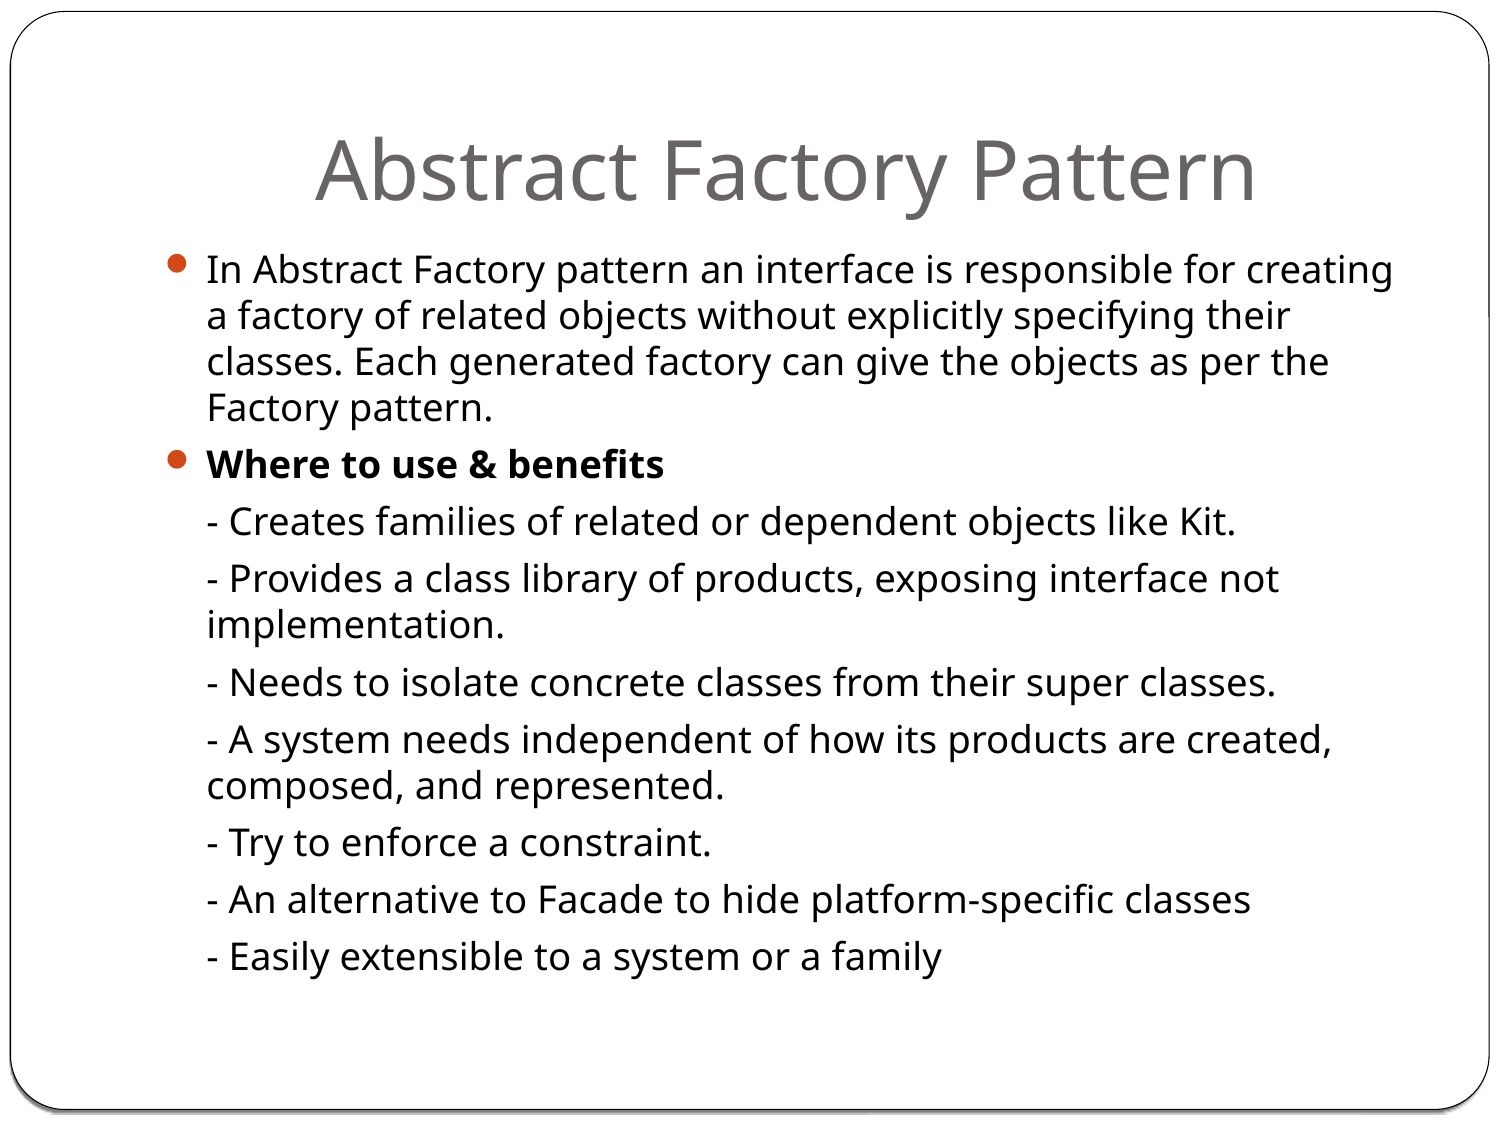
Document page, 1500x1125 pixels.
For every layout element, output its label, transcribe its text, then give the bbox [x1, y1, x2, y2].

title Abstract Factory Pattern [150, 45, 1425, 233]
list In Abstract Factory pattern an interface is responsible for creating a factory of related objects without explicitly specifying their classes. Each generated factory can give the objects as per the Factory pattern. Where to use & benefits - Creates families of related or dependent objects like Kit. - Provides a class library of products, exposing interface not implementation. - Needs to isolate concrete classes from their super classes. - A system needs independent of how its products are created, composed, and represented. - Try to enforce a constraint. - An alternative to Facade to hide platform-specific classes - Easily extensible to a system or a family [150, 237, 1425, 988]
